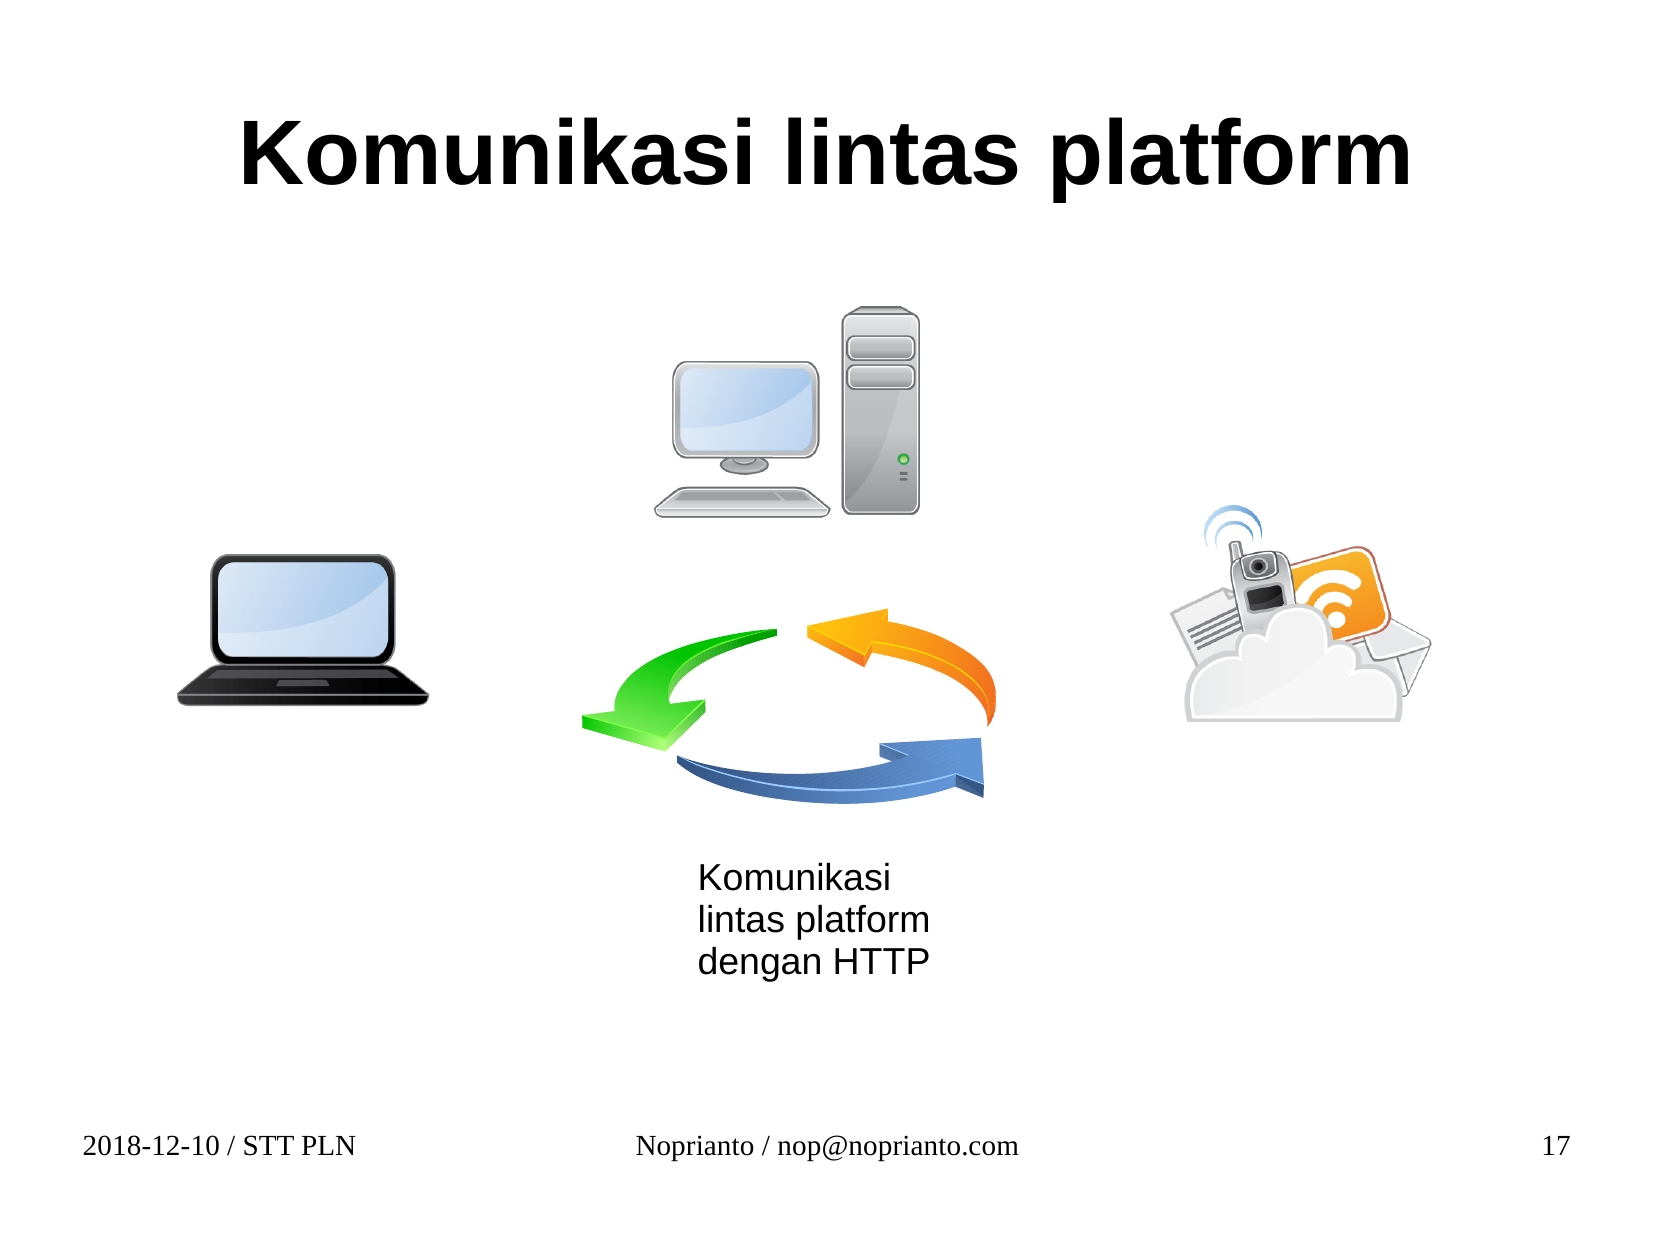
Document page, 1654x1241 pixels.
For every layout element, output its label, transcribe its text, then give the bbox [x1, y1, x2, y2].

picture [165, 543, 440, 734]
title Komunikasi lintas platform [82, 49, 1571, 257]
picture [643, 306, 920, 528]
picture [574, 603, 1002, 811]
text_box Komunikasi lintas platform dengan HTTP [682, 849, 961, 991]
picture [1170, 505, 1438, 722]
